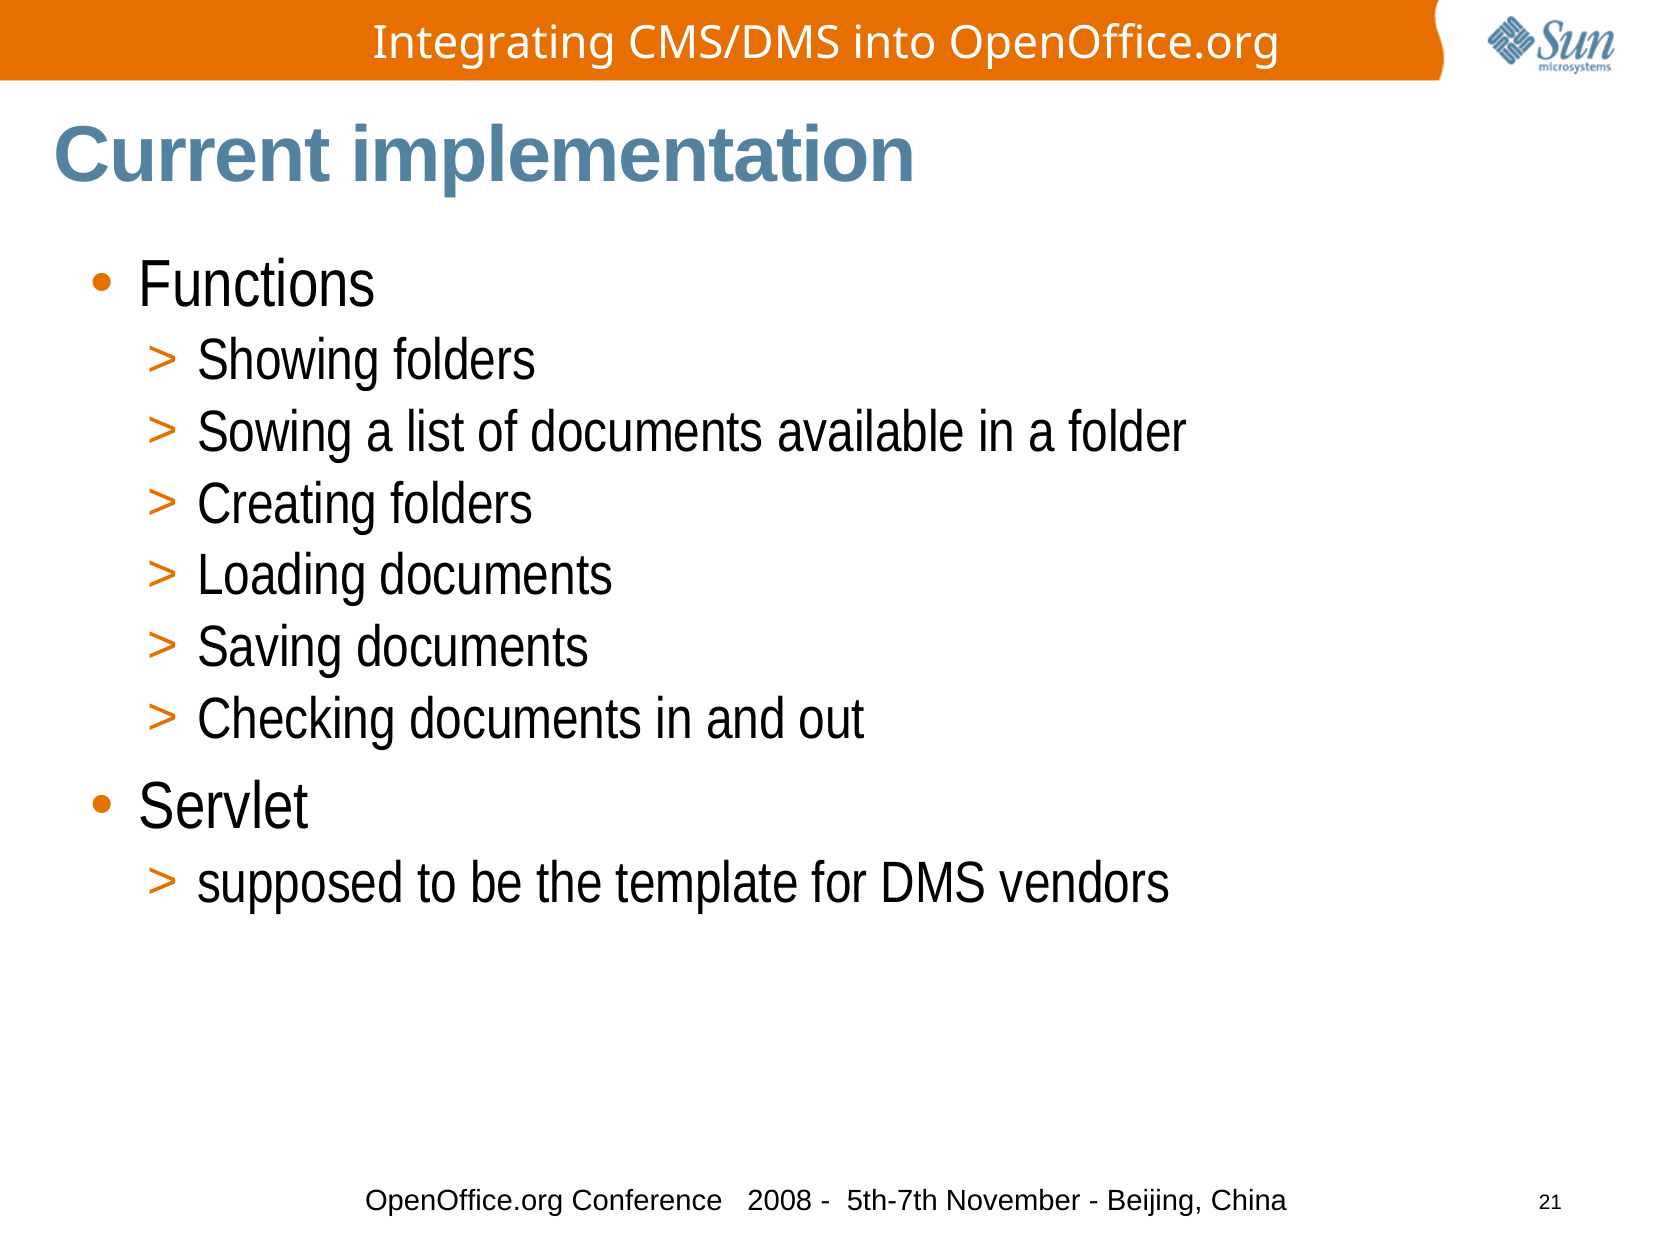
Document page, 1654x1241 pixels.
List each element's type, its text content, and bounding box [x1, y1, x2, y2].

list Functions Showing folders Sowing a list of documents available in a folder Creating folders Loading documents Saving documents Checking documents in and out Servlet supposed to be the template for DMS vendors [71, 254, 1545, 1171]
picture [0, 0, 1654, 83]
title Current implementation [53, 117, 1555, 218]
